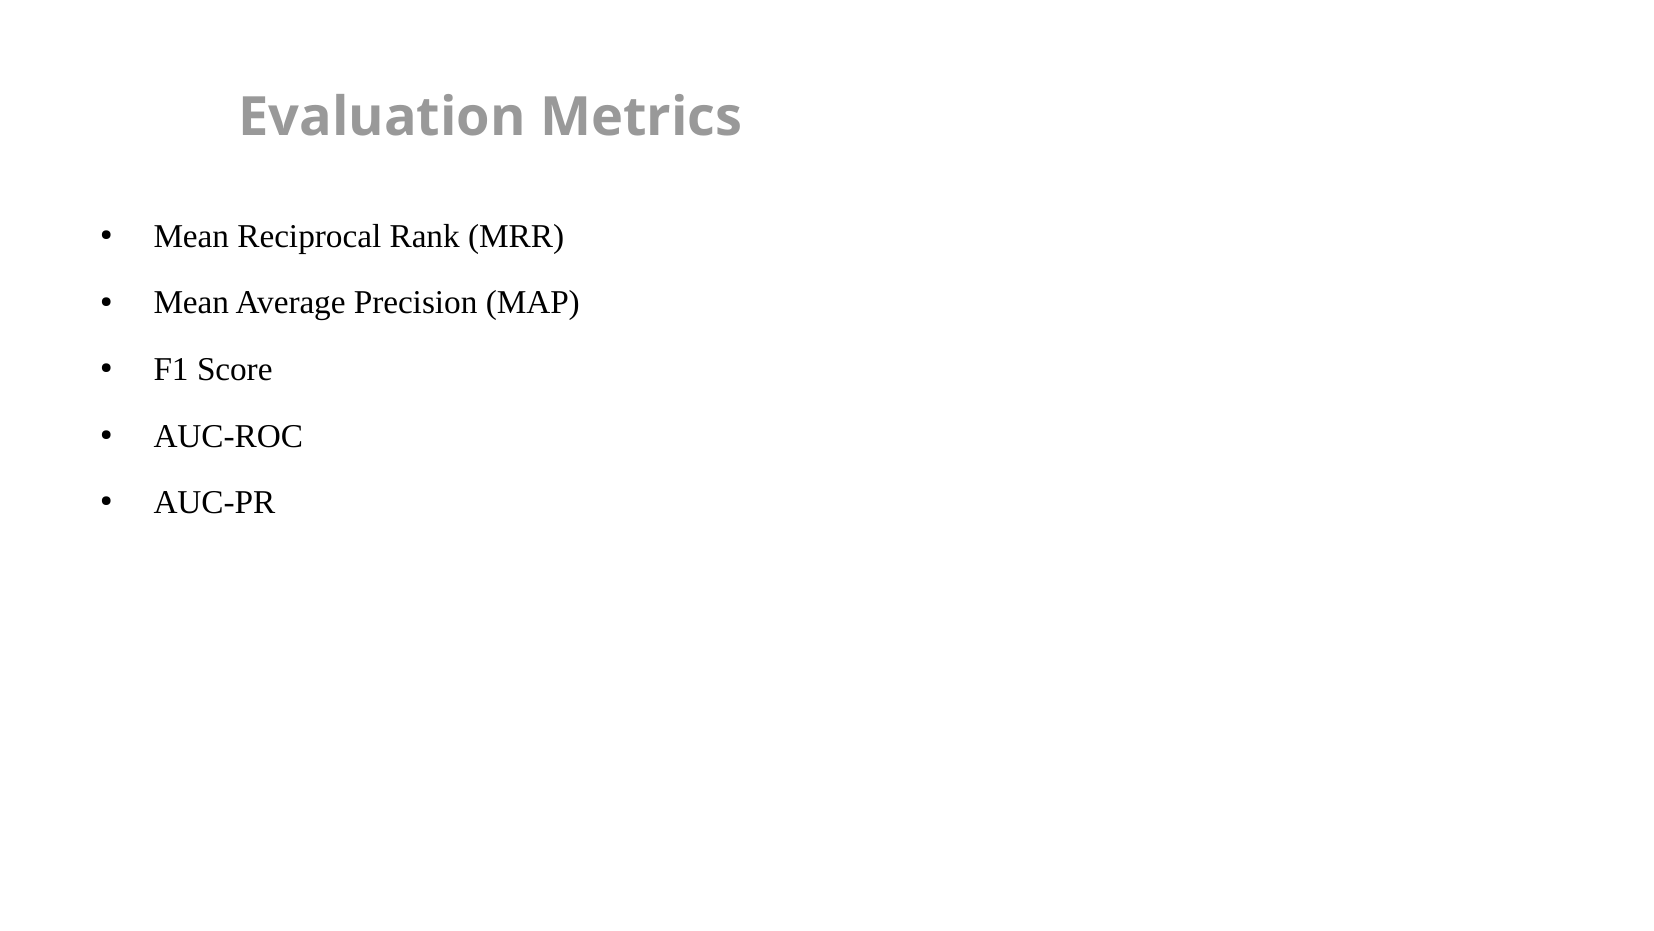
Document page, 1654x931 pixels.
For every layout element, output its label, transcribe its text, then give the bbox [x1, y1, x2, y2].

title Evaluation Metrics [82, 37, 1571, 193]
list Mean Reciprocal Rank (MRR) Mean Average Precision (MAP) F1 Score AUC-ROC AUC-PR [82, 217, 1571, 757]
